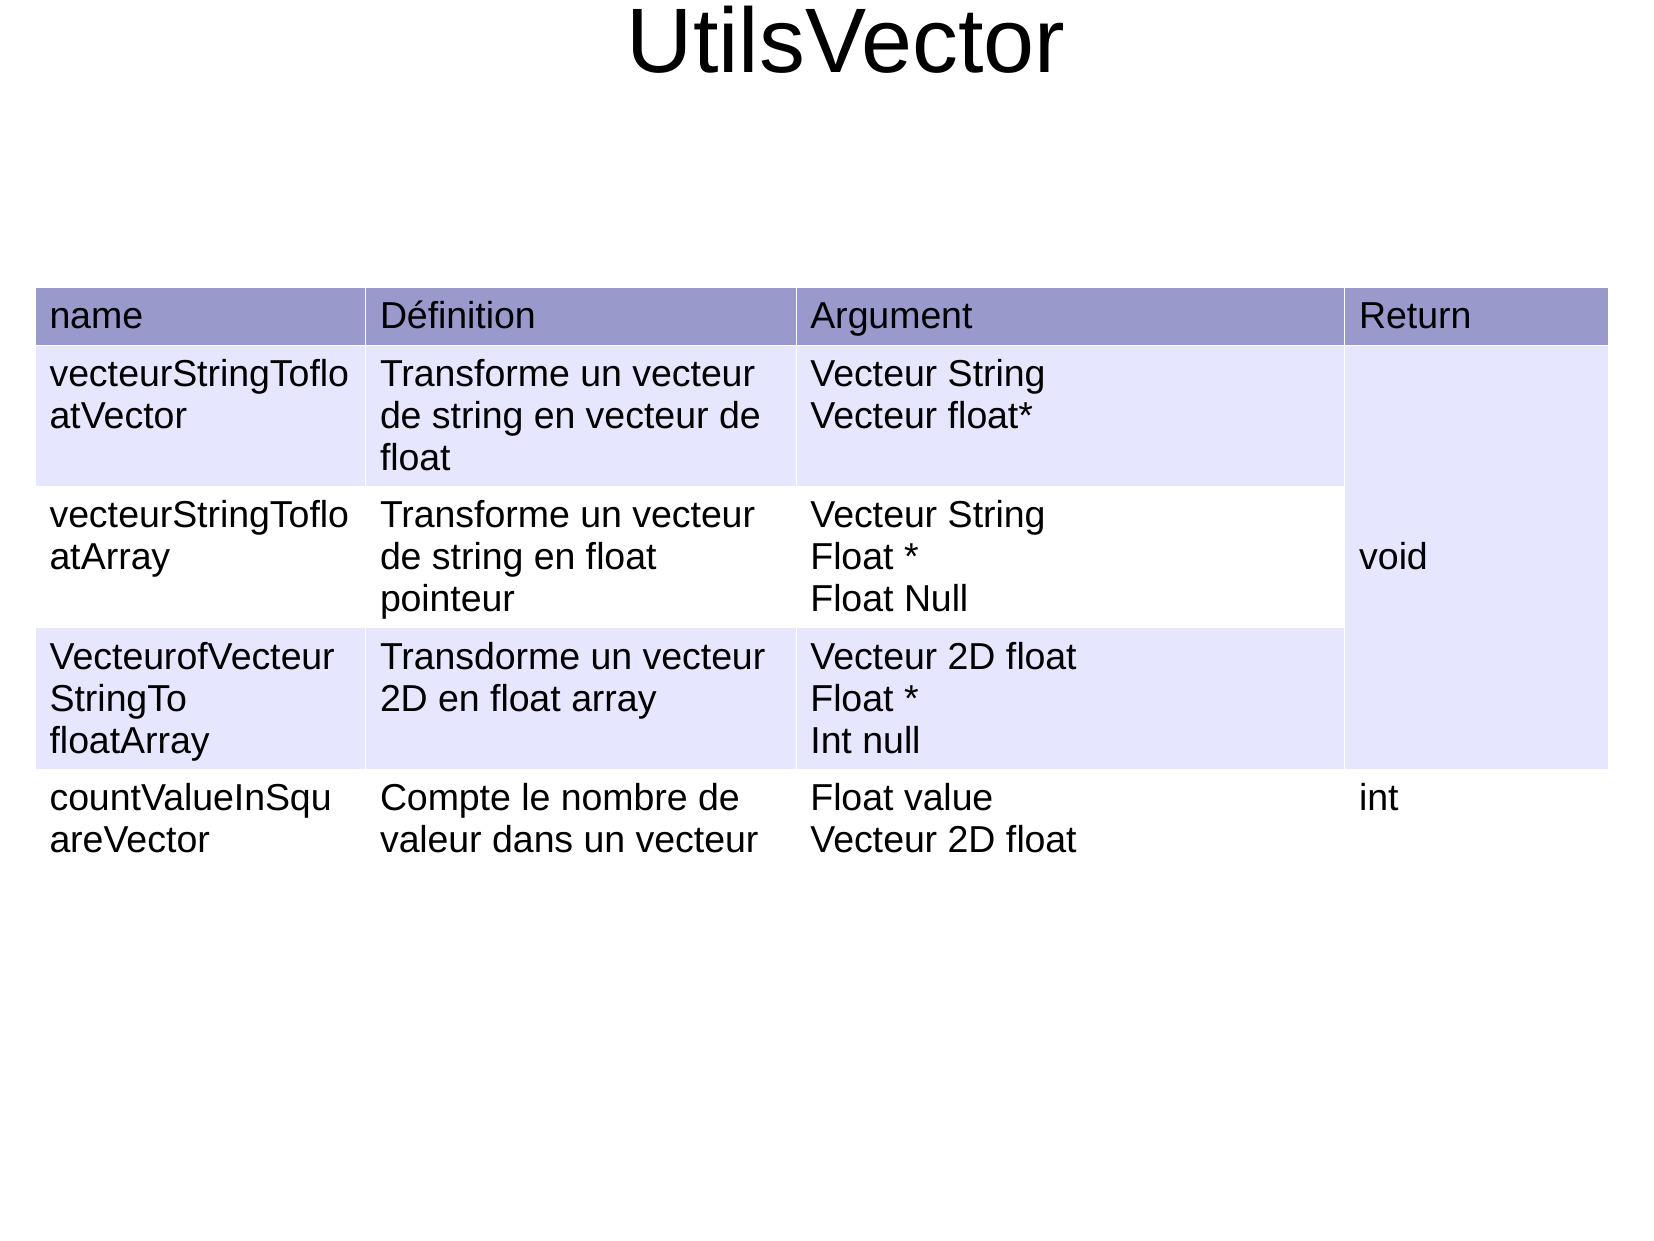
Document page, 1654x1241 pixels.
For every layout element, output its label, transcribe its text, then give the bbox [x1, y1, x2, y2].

table_cell Vecteur String Float * Float Null [797, 487, 1344, 627]
table_cell Transforme un vecteur de string en float pointeur [366, 487, 796, 627]
table_cell vecteurStringTofloatVector [36, 346, 365, 486]
table_cell vecteurStringTofloatArray [36, 487, 365, 627]
table_cell void [1345, 346, 1608, 769]
table_cell VecteurofVecteurStringTo floatArray [36, 628, 365, 769]
table_header name [36, 288, 365, 345]
title UtilsVector [78, 0, 1615, 144]
table_header Return [1345, 288, 1608, 345]
table_header Définition [366, 288, 796, 345]
table_header Argument [797, 288, 1344, 345]
table_cell Transdorme un vecteur 2D en float array [366, 628, 796, 769]
table_cell Vecteur 2D float Float * Int null [797, 628, 1344, 769]
table_cell Transforme un vecteur de string en vecteur de float [366, 346, 796, 486]
table_cell Vecteur String Vecteur float* [797, 346, 1344, 486]
table_cell Float value Vecteur 2D float [797, 770, 1344, 868]
table_cell countValueInSquareVector [36, 770, 365, 868]
table_cell int [1345, 770, 1608, 868]
table_cell Compte le nombre de valeur dans un vecteur [366, 770, 796, 868]
